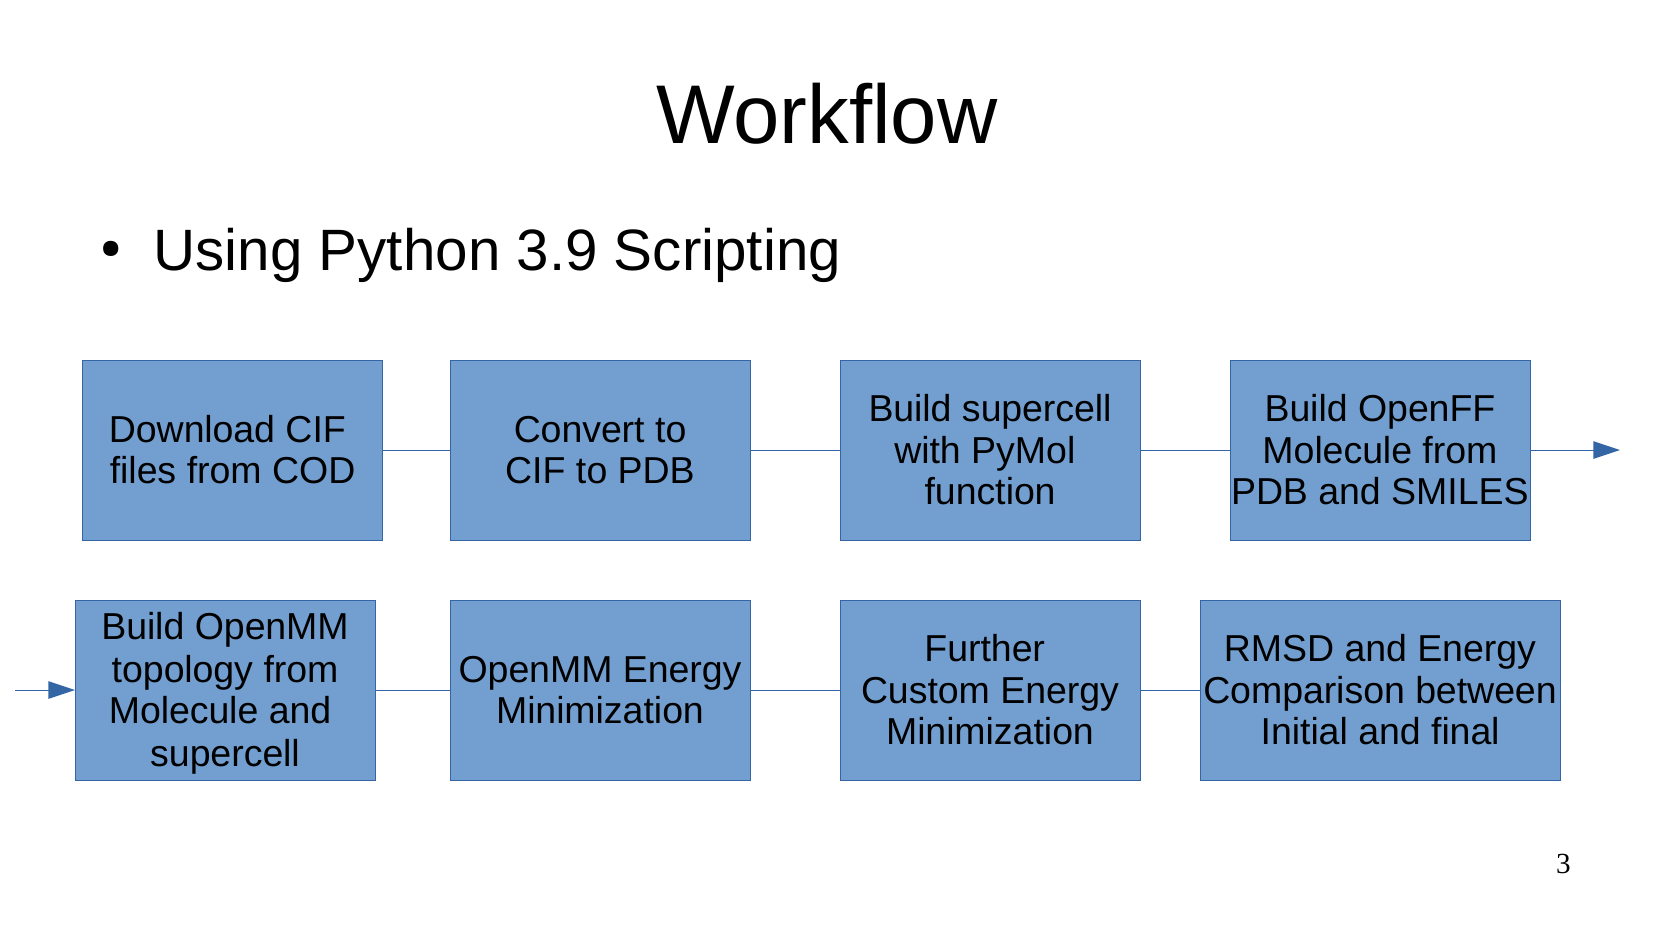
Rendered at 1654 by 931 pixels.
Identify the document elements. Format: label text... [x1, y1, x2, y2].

list Using Python 3.9 Scripting [82, 217, 1571, 391]
text_box Further Custom Energy Minimization [840, 600, 1141, 781]
text_box OpenMM Energy Minimization [450, 600, 751, 781]
text_box Download CIF files from COD [82, 360, 383, 541]
text_box RMSD and Energy Comparison between Initial and final [1200, 600, 1561, 781]
title Workflow [82, 36, 1571, 193]
text_box Convert to CIF to PDB [450, 360, 751, 541]
text_box Build OpenMM topology from Molecule and supercell [75, 600, 376, 781]
text_box Build supercell with PyMol function [840, 360, 1141, 541]
text_box Build OpenFF Molecule from PDB and SMILES [1230, 360, 1531, 541]
